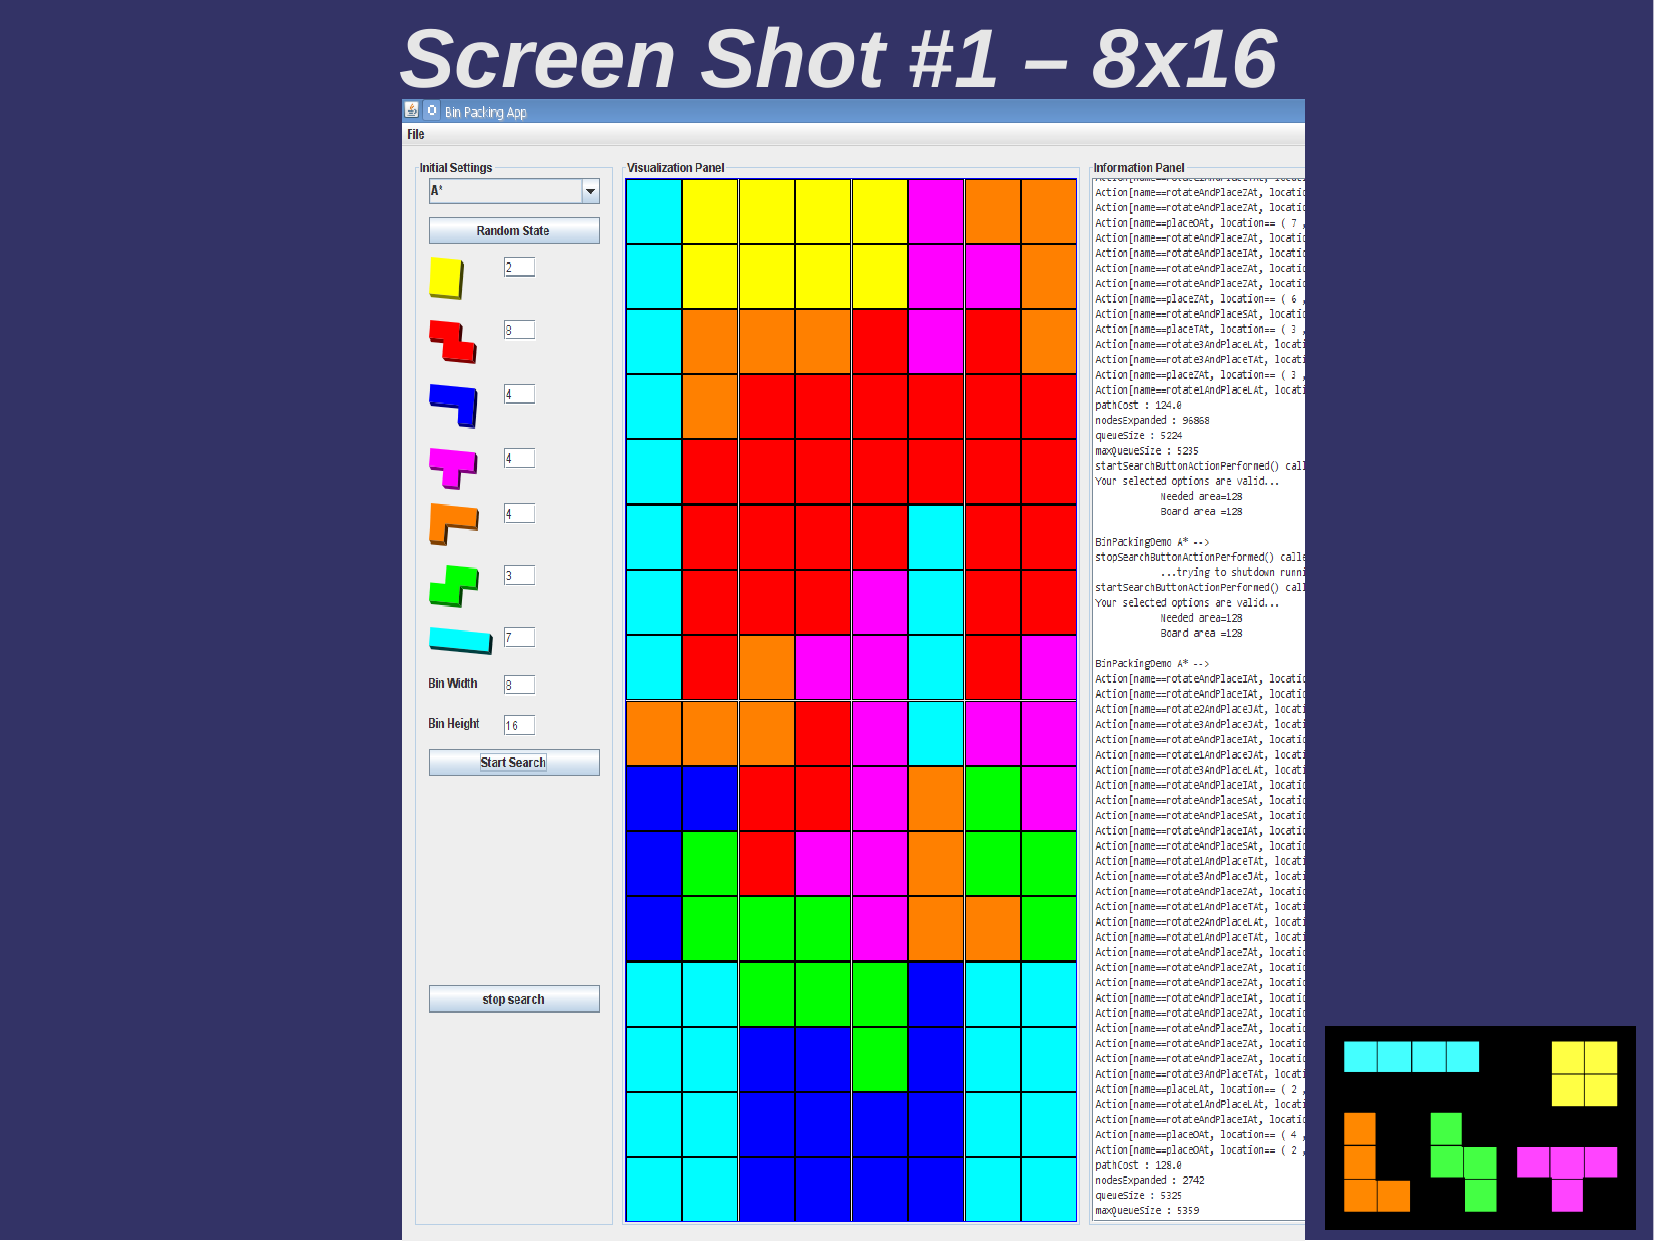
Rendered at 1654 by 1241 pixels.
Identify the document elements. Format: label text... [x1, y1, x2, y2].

title Screen Shot #1 – 8x16 [132, 0, 1546, 163]
picture [1325, 1026, 1636, 1230]
picture [402, 99, 1306, 1241]
